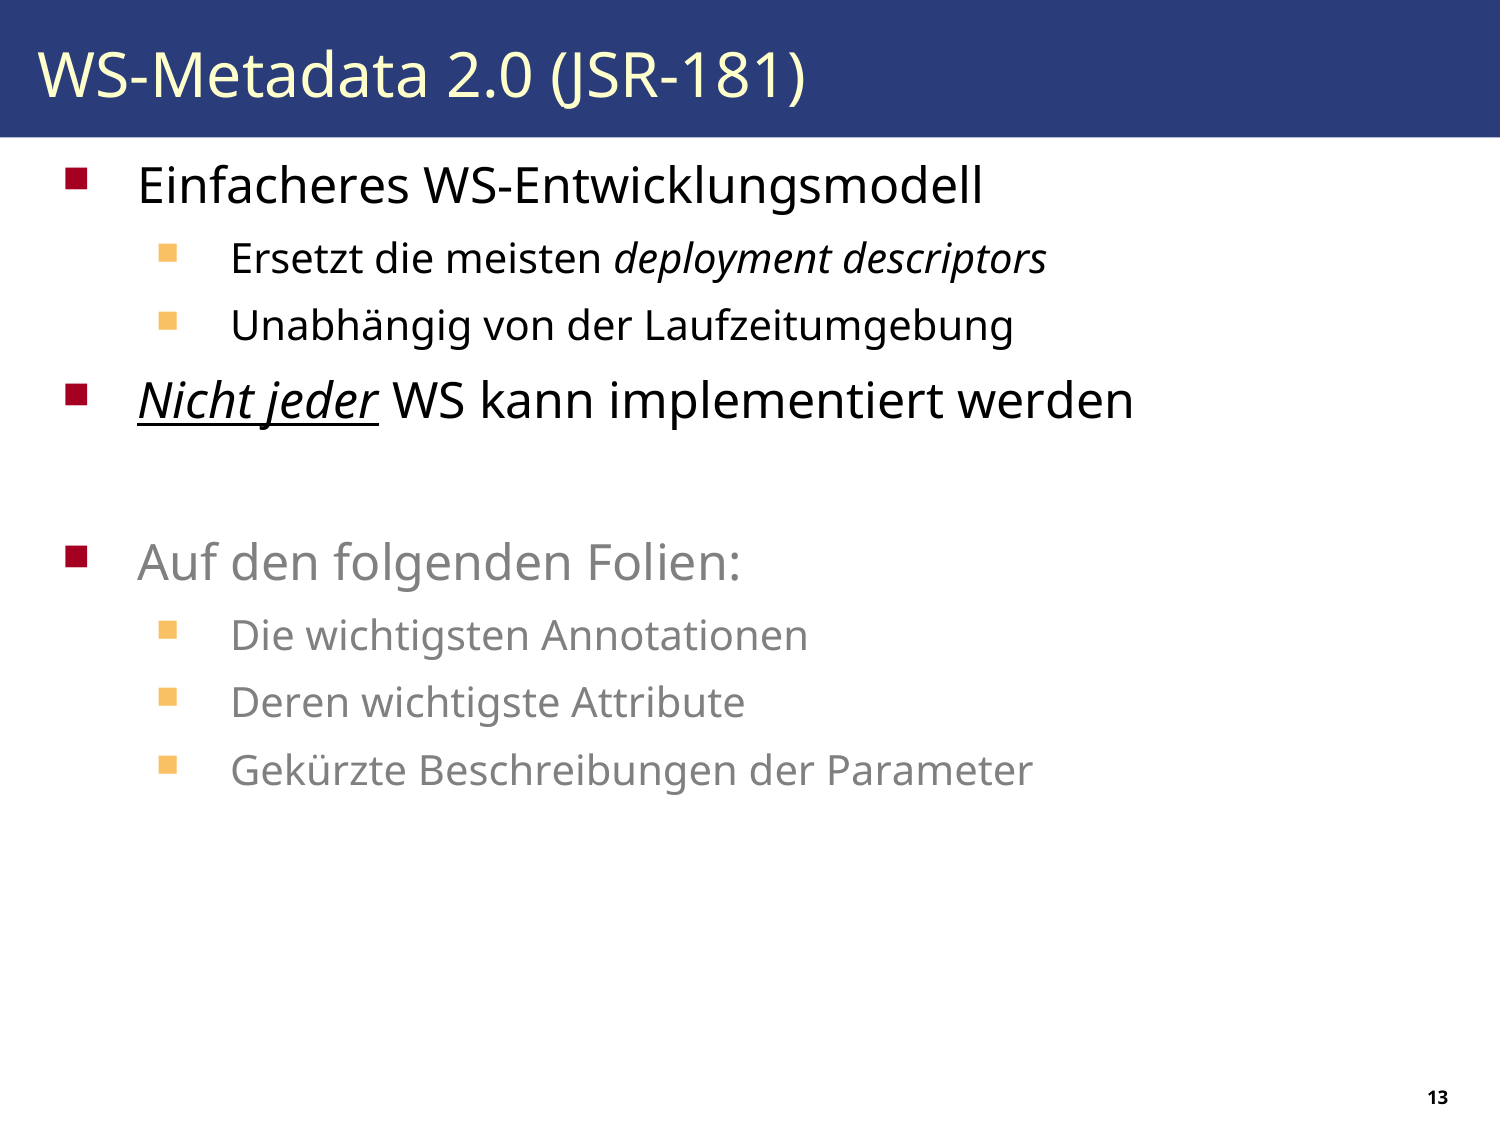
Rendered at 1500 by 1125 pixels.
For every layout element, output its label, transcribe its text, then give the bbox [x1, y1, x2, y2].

list Einfacheres WS-Entwicklungsmodell Ersetzt die meisten deployment descriptors Unabhängig von der Laufzeitumgebung Nicht jeder WS kann implementiert werden Auf den folgenden Folien: Die wichtigsten Annotationen Deren wichtigste Attribute Gekürzte Beschreibungen der Parameter [62, 149, 1450, 1072]
text_box WS-Metadata 2.0 (JSR-181)‏ [37, 29, 1476, 116]
text_box 13 [1412, 1077, 1500, 1117]
